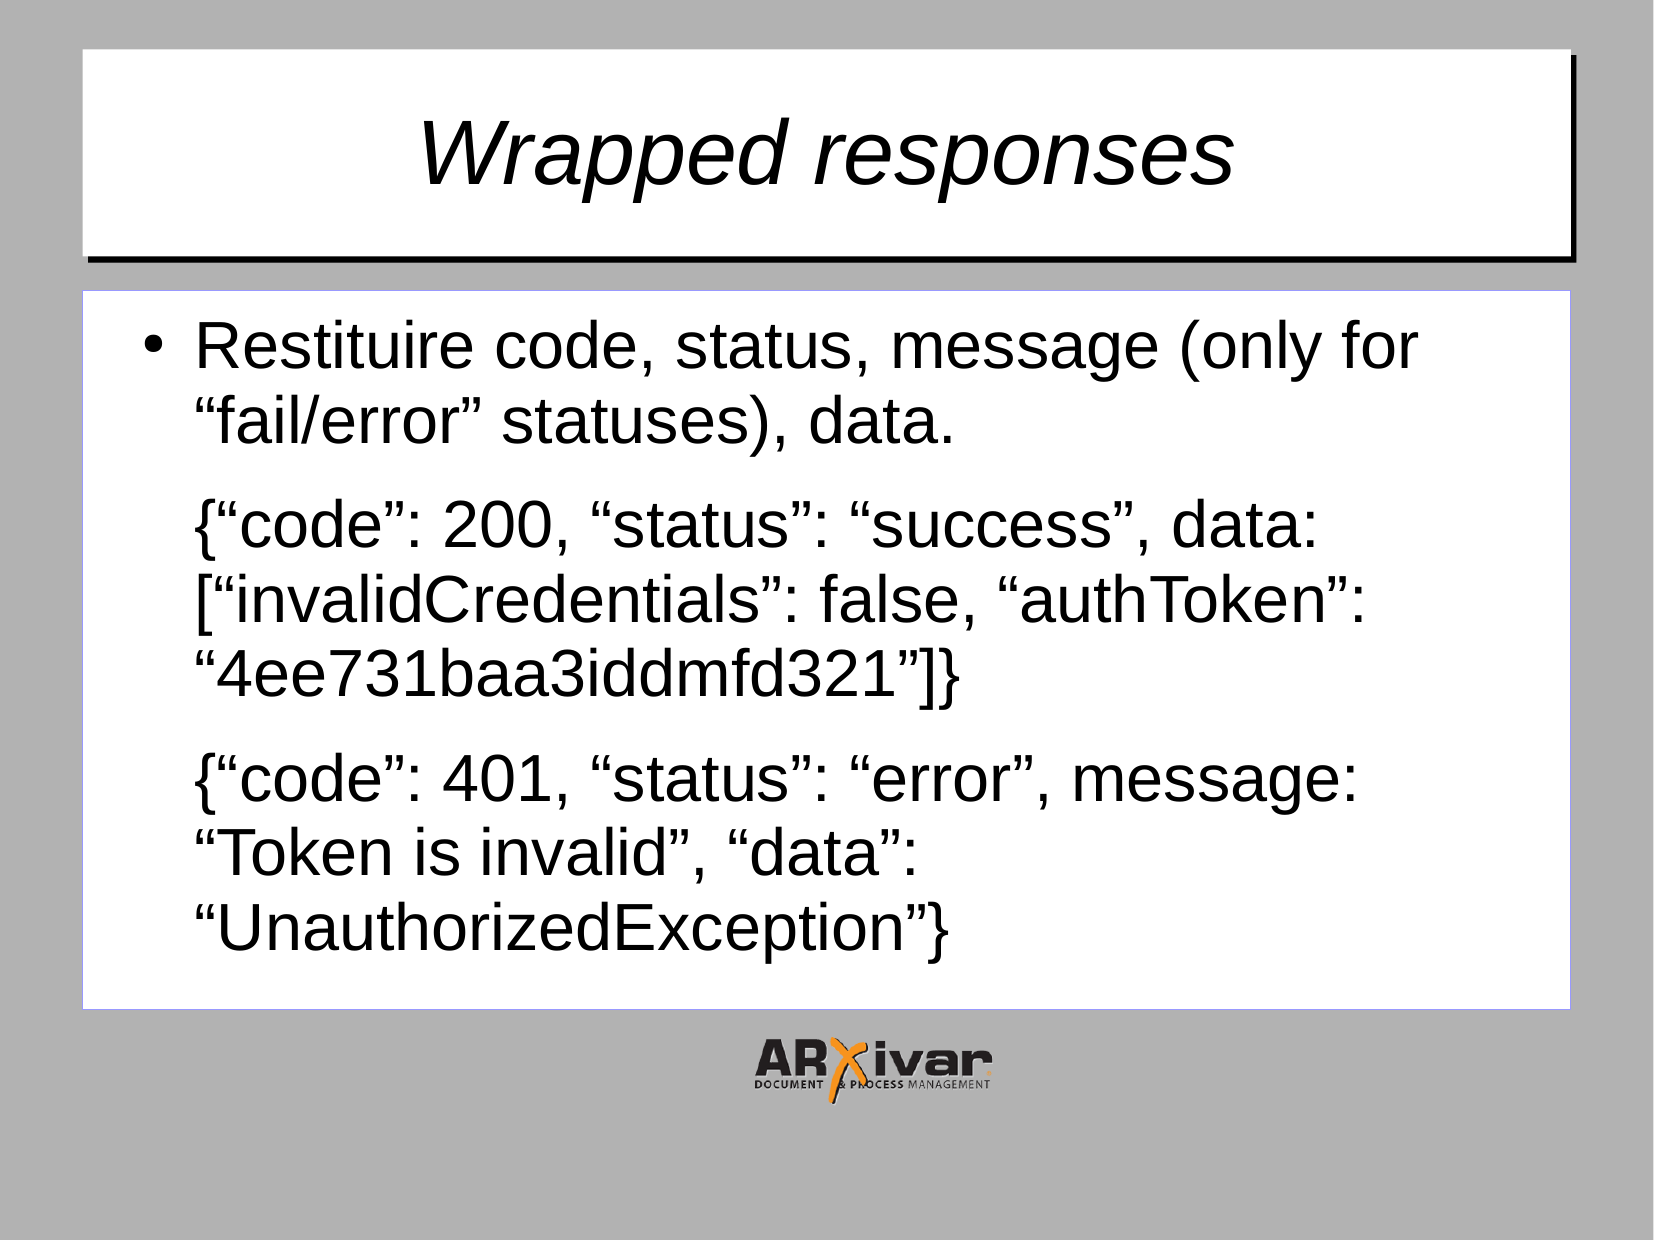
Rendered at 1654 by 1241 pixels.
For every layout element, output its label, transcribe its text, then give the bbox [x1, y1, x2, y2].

title Wrapped responses [82, 49, 1571, 257]
list Restituire code, status, message (only for “fail/error” statuses), data. {“code”: 200, “status”: “success”, data: [“invalidCredentials”: false, “authToken”: “4ee731baa3iddmfd321”]} {“code”: 401, “status”: “error”, message: “Token is invalid”, “data”: “UnauthorizedException”} [82, 290, 1571, 1010]
picture [755, 1031, 993, 1111]
